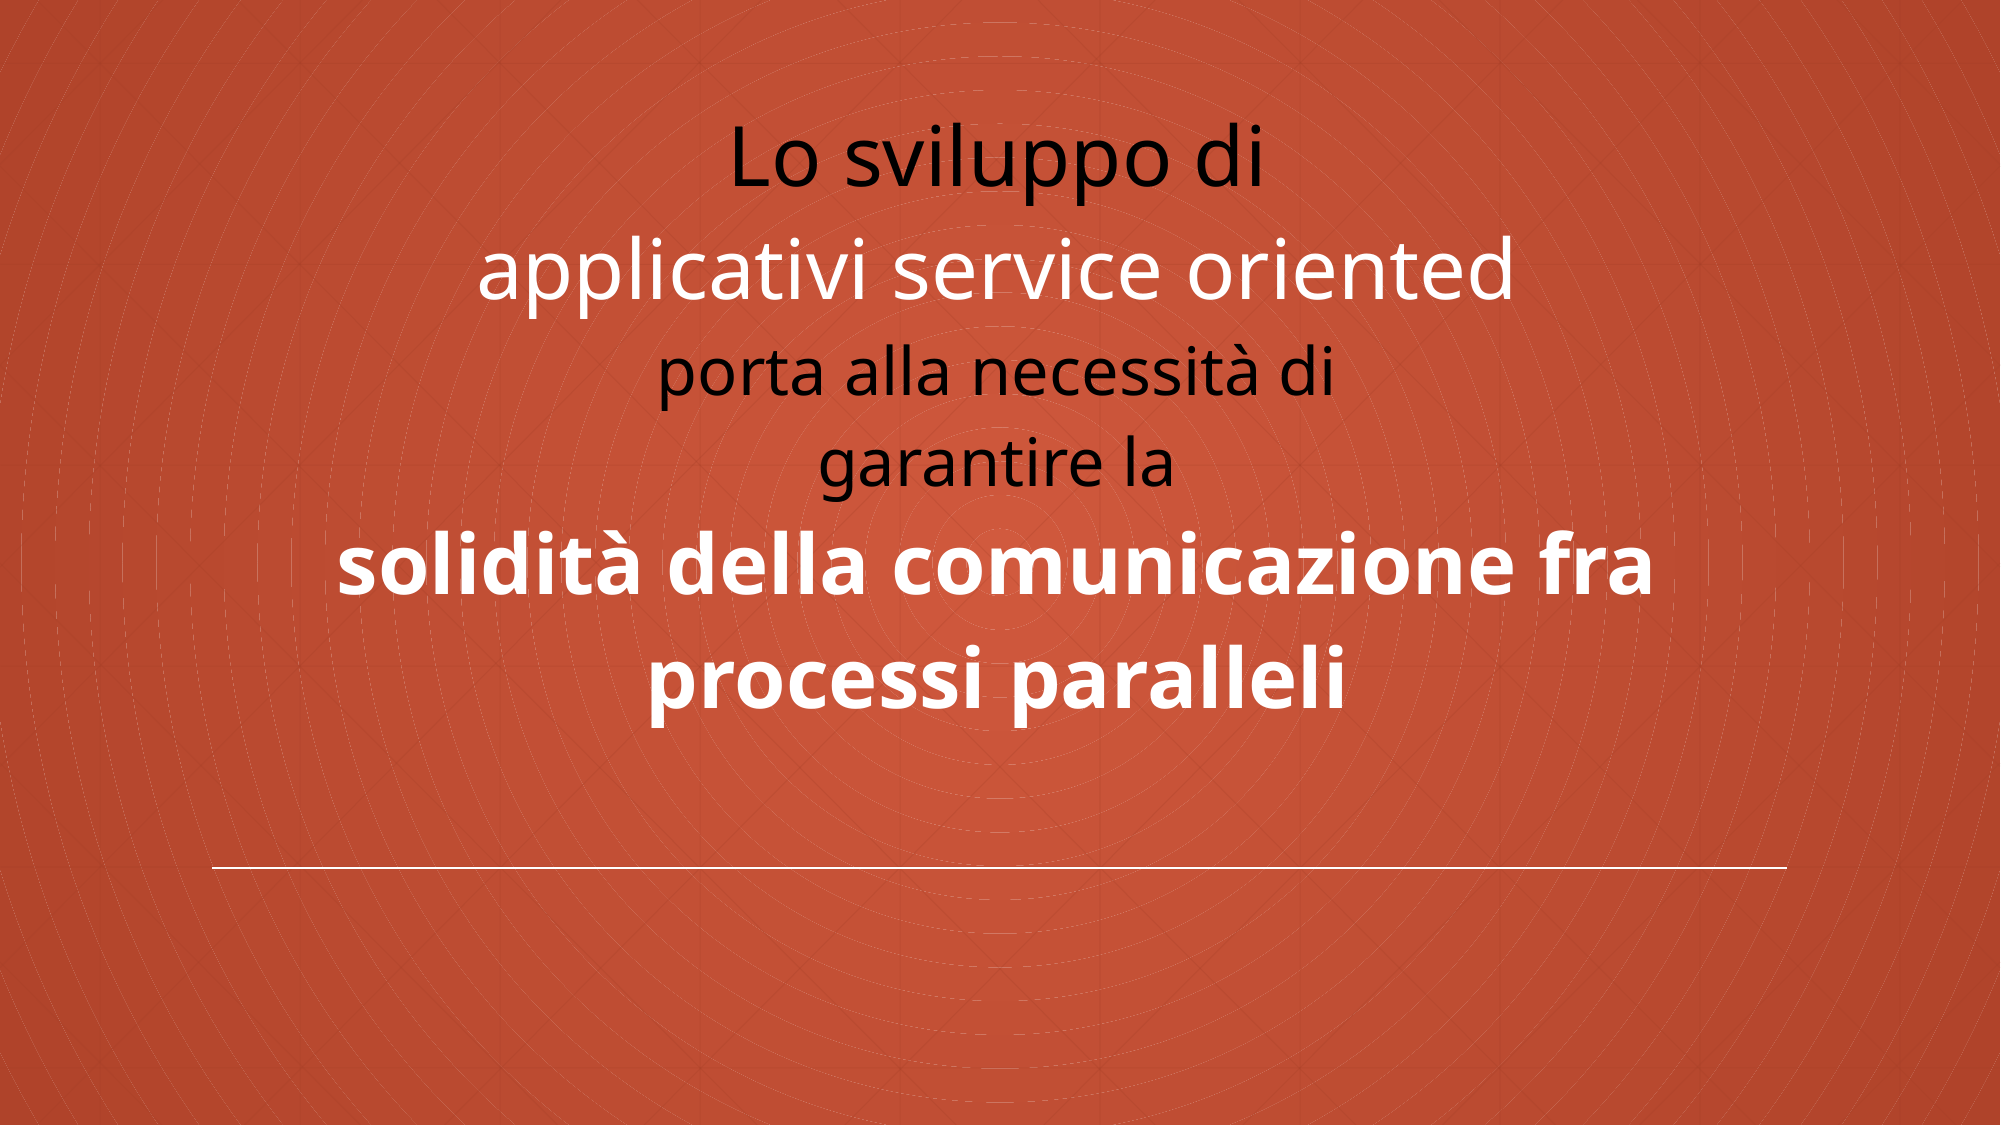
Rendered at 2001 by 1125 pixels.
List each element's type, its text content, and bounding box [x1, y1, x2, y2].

text_box Lo sviluppo di applicativi service oriented porta alla necessità di garantire la solidità della comunicazione fra processi paralleli [180, 90, 1816, 817]
